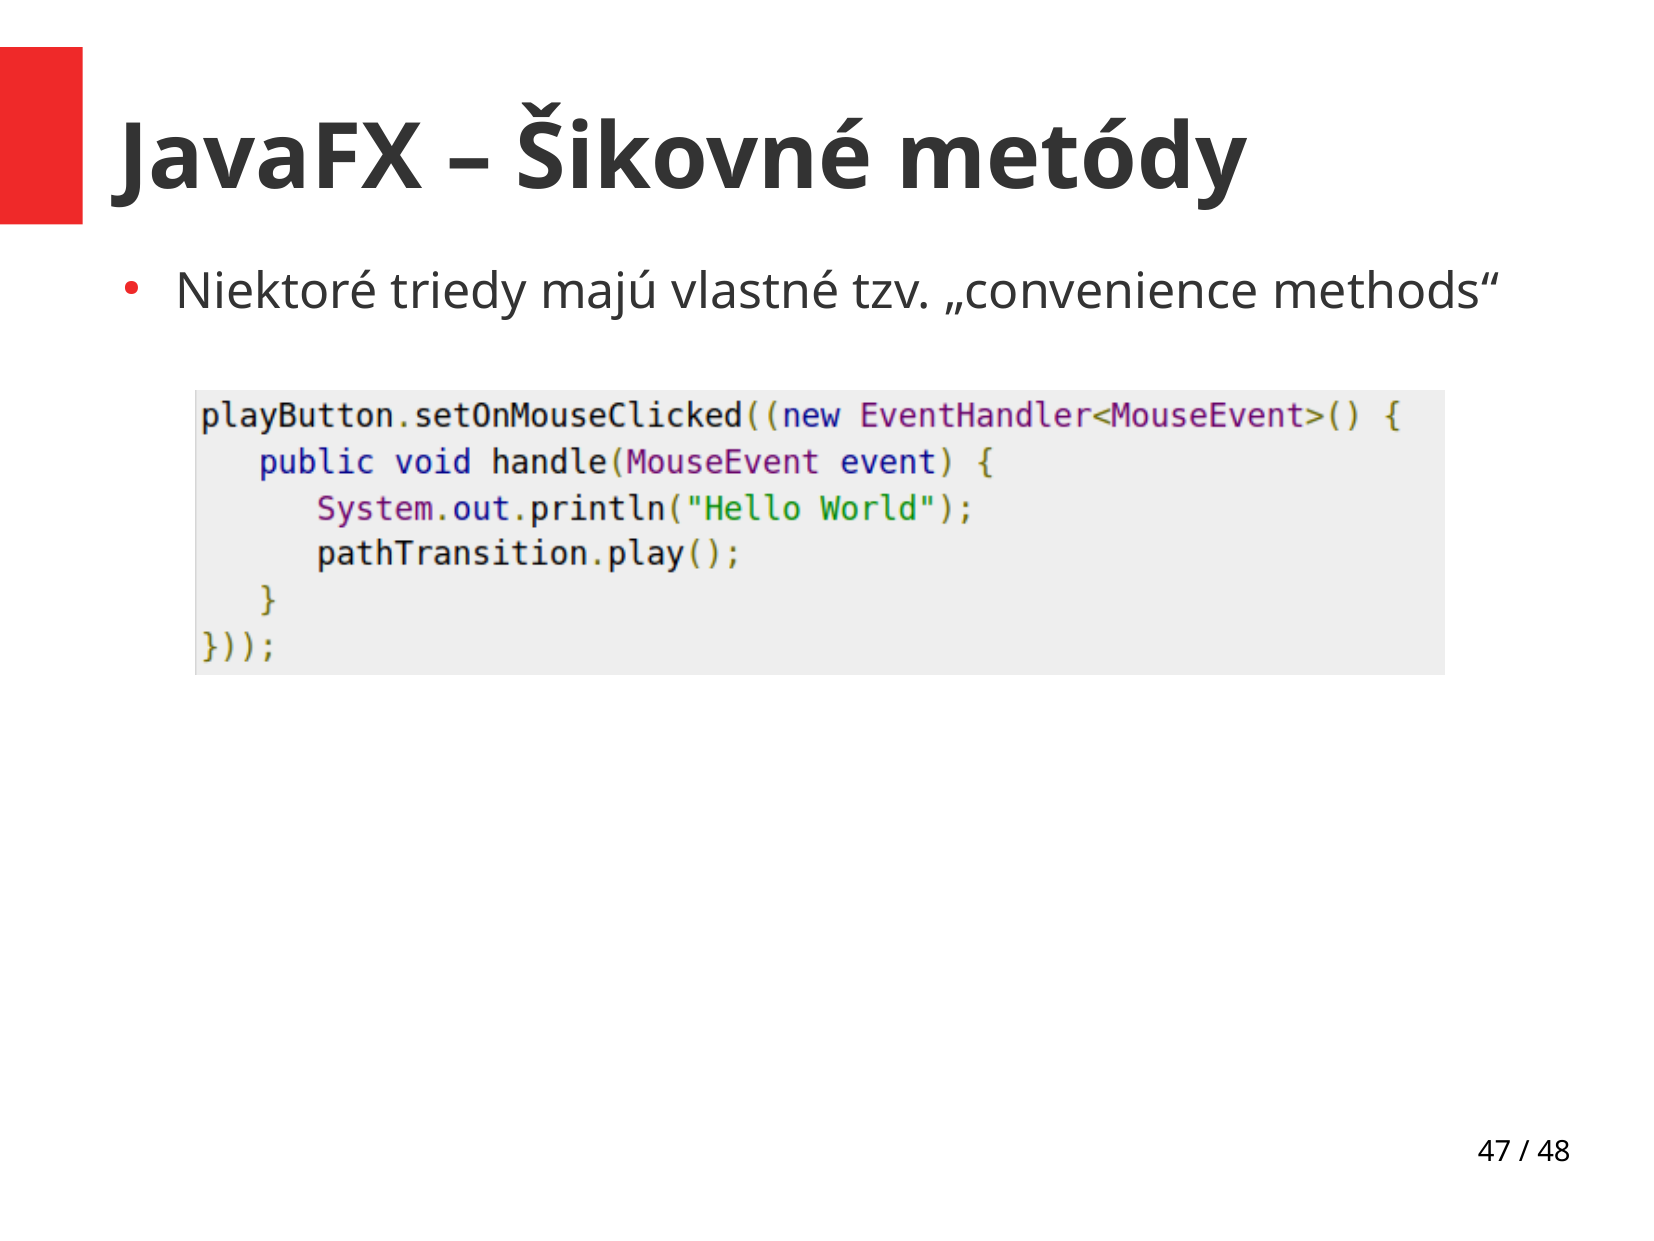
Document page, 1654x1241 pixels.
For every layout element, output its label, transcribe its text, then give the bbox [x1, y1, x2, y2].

title JavaFX – Šikovné metódy [118, 49, 1571, 257]
picture [195, 390, 1445, 676]
list Niektoré triedy majú vlastné tzv. „convenience methods“ [105, 255, 1523, 975]
